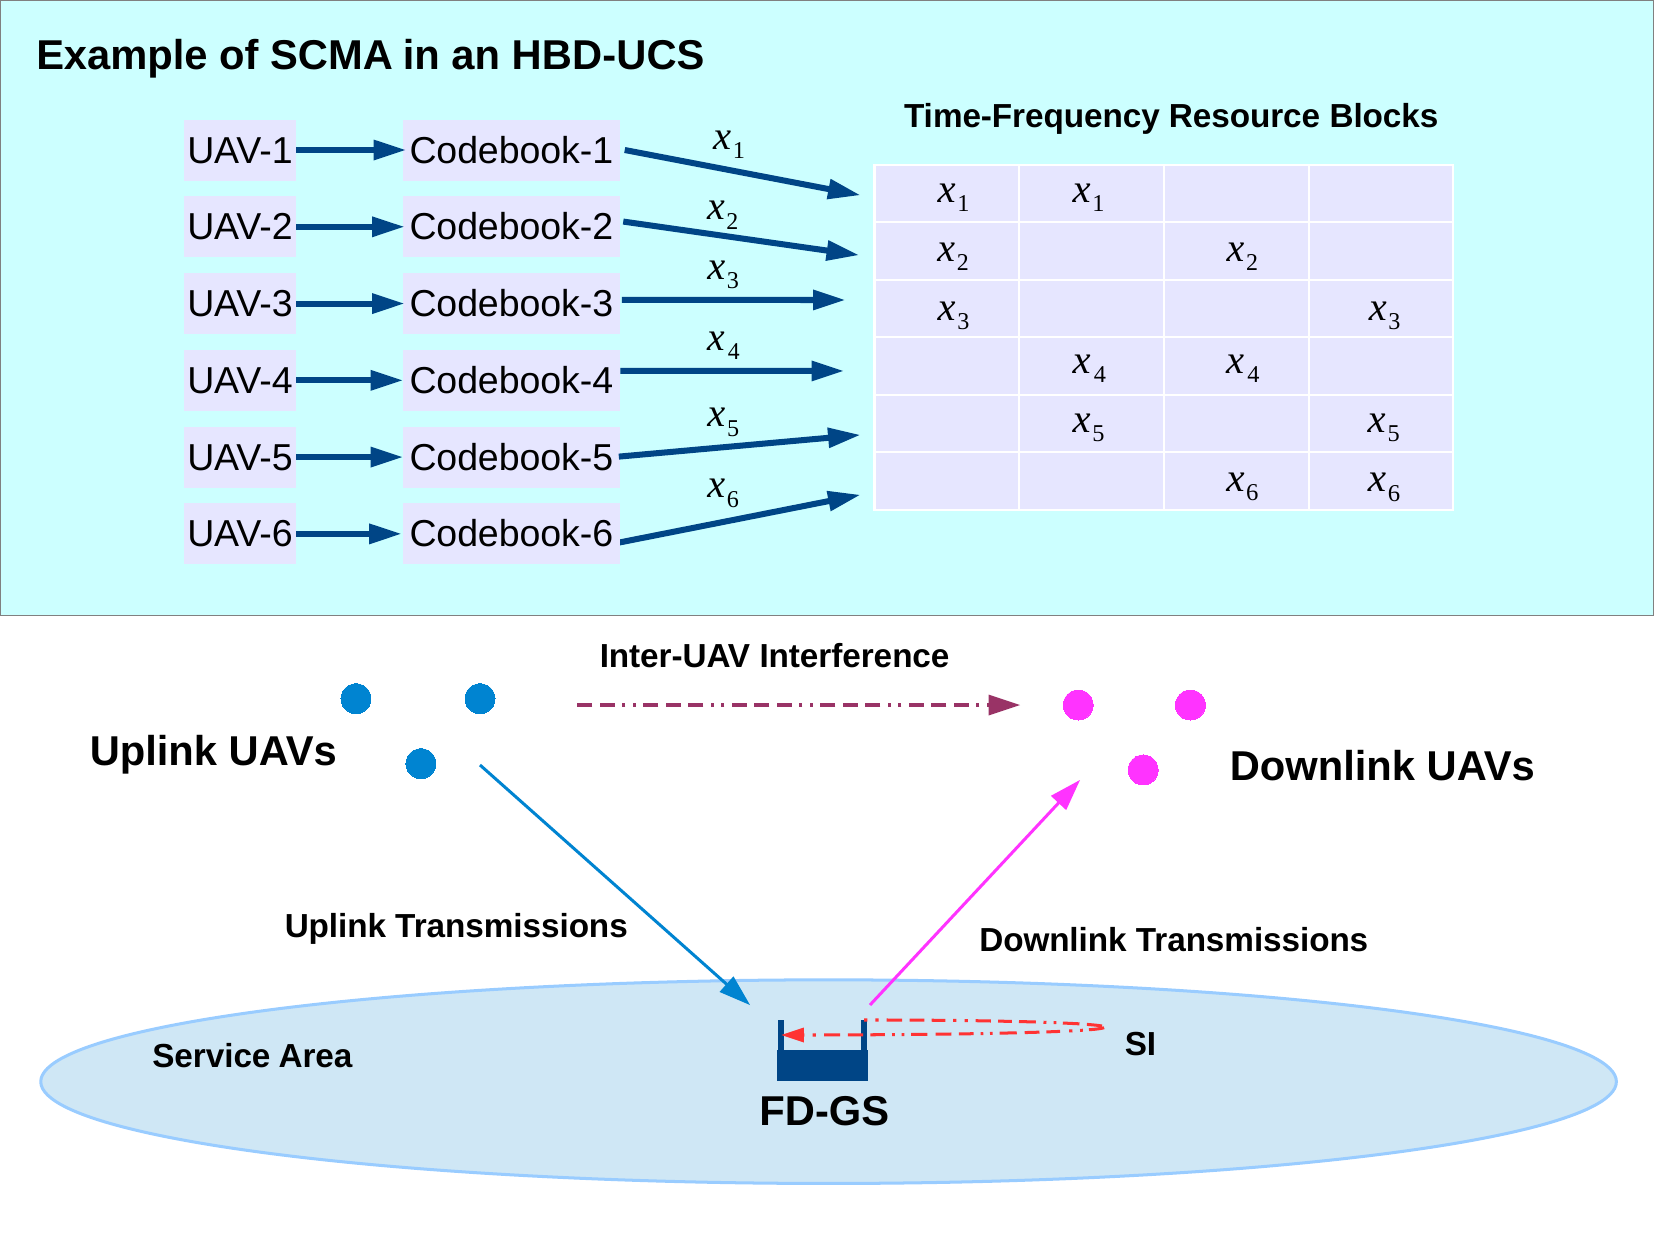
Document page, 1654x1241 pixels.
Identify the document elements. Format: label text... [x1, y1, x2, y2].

text_box UAV-4 [184, 350, 296, 411]
text_box Uplink Transmissions [270, 900, 644, 961]
chart [698, 313, 745, 366]
text_box UAV-3 [184, 273, 296, 334]
text_box SI [1110, 1017, 1172, 1081]
table_cell [1310, 281, 1452, 336]
chart [928, 284, 976, 337]
text_box UAV-6 [184, 503, 296, 564]
chart [1358, 396, 1406, 449]
chart [1063, 165, 1111, 218]
text_box [465, 683, 496, 714]
chart [928, 165, 976, 218]
table_cell [1020, 338, 1163, 394]
table_cell [876, 281, 1018, 336]
text_box [1175, 690, 1206, 721]
table_cell [876, 338, 1018, 394]
text_box Codebook-3 [403, 273, 620, 334]
chart [698, 390, 745, 443]
text_box FD-GS [744, 1080, 905, 1143]
table_cell [876, 396, 1018, 451]
table_cell [1165, 338, 1308, 394]
table_cell [1165, 453, 1308, 509]
chart [698, 461, 746, 514]
text_box [1063, 690, 1094, 721]
text_box Codebook-5 [403, 427, 620, 488]
text_box Inter-UAV Interference [585, 630, 964, 691]
text_box UAV-1 [184, 120, 296, 181]
table_cell [1310, 223, 1452, 279]
table_cell [1020, 281, 1163, 336]
table_cell [1310, 338, 1452, 394]
text_box UAV-5 [184, 427, 296, 488]
text_box Codebook-6 [403, 503, 620, 564]
table_cell [1165, 281, 1308, 336]
table_cell [1165, 396, 1308, 451]
text_box Downlink Transmissions [964, 914, 1385, 977]
table_cell [876, 223, 1018, 279]
text_box Uplink UAVs [75, 720, 353, 783]
text_box Downlink UAVs [1215, 735, 1552, 798]
chart [928, 225, 976, 277]
text_box Codebook-2 [403, 196, 620, 257]
chart [1216, 455, 1265, 508]
table_header [1310, 166, 1452, 221]
text_box Time-Frequency Resource Blocks [889, 90, 1454, 144]
text_box [1128, 754, 1159, 785]
text_box Codebook-4 [403, 350, 620, 411]
table_cell [1020, 396, 1163, 451]
chart [703, 112, 751, 165]
text_box Codebook-1 [403, 120, 620, 181]
chart [1063, 337, 1112, 390]
text_box [405, 748, 436, 779]
text_box Example of SCMA in an HBD-UCS [21, 24, 720, 87]
chart [1358, 455, 1407, 508]
chart [1216, 337, 1265, 390]
table_cell [1020, 453, 1163, 509]
text_box [0, 0, 1654, 616]
chart [1359, 284, 1407, 337]
table_header [1020, 166, 1163, 221]
table_cell [876, 453, 1018, 509]
text_box UAV-2 [184, 196, 296, 257]
table_cell [1165, 223, 1308, 279]
text_box [340, 683, 371, 714]
table_cell [1020, 223, 1163, 279]
text_box Service Area [137, 1030, 366, 1091]
text_box [40, 979, 1617, 1184]
table_cell [1310, 396, 1452, 451]
chart [1063, 396, 1111, 449]
table_header [1165, 166, 1308, 221]
table_header [876, 166, 1018, 221]
table_cell [1310, 453, 1452, 509]
chart [698, 183, 745, 236]
chart [698, 242, 745, 295]
chart [1217, 225, 1265, 278]
